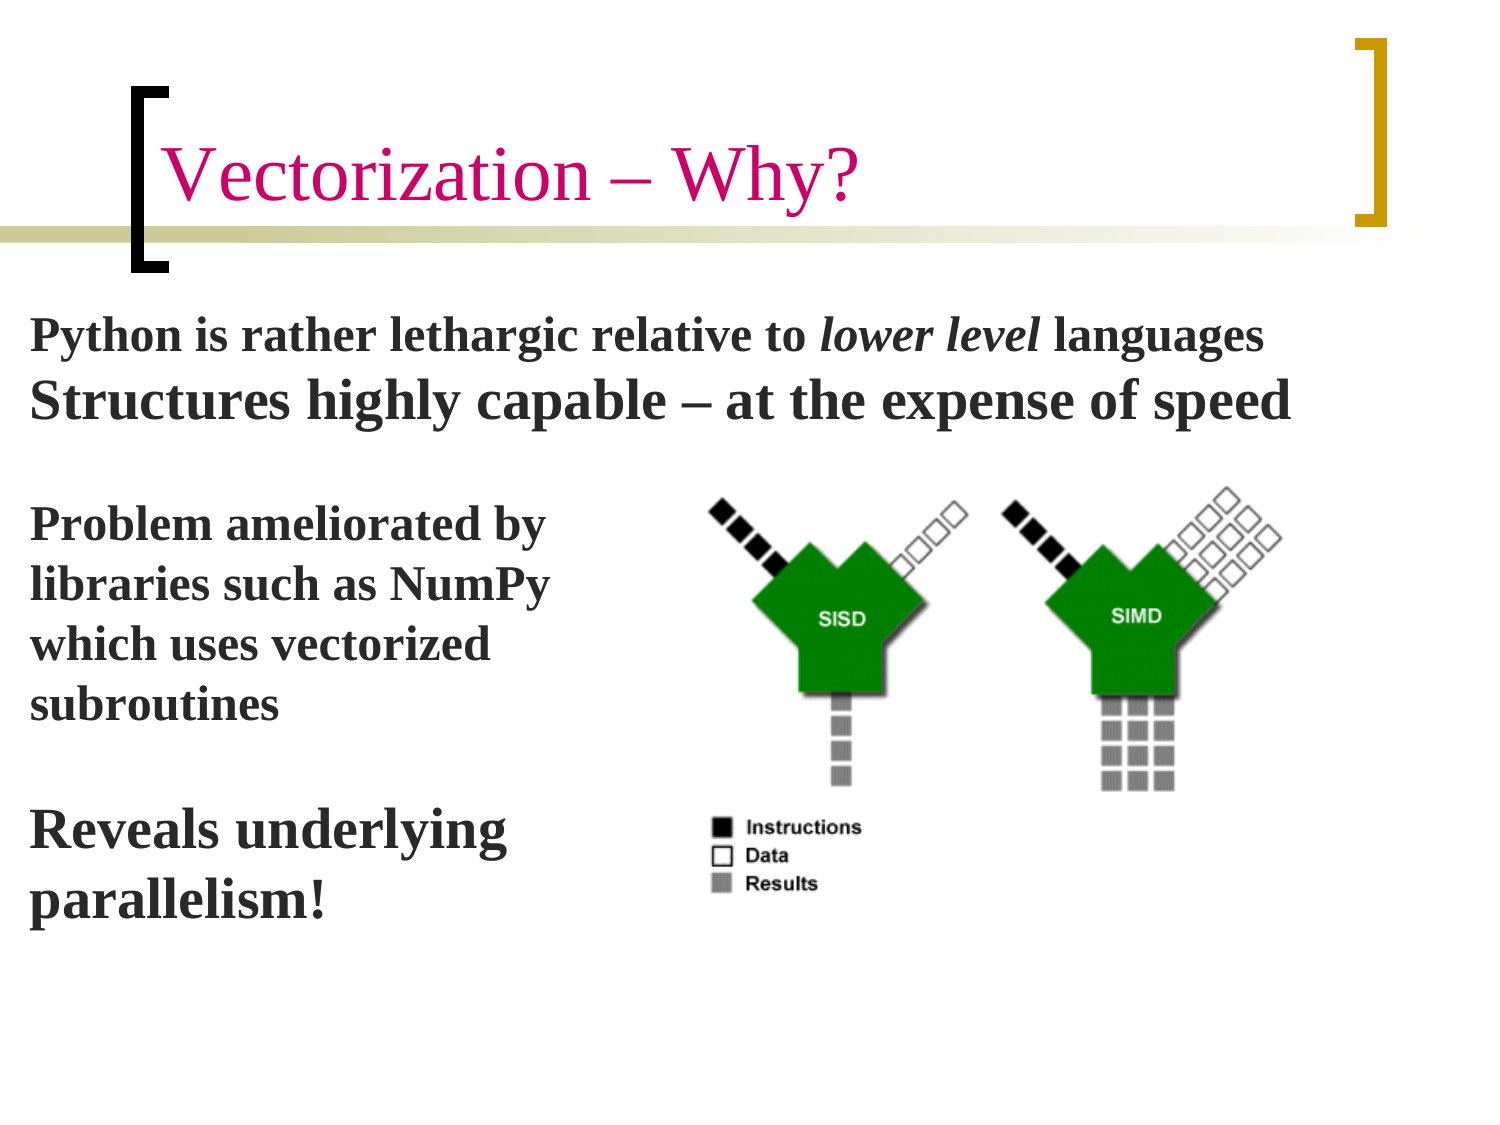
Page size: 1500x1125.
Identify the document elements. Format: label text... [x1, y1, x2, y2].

title Vectorization – Why? [75, 0, 1353, 225]
picture [678, 460, 1306, 917]
text_box Problem ameliorated by libraries such as NumPy which uses vectorized subroutines Reveals underlying parallelism! [15, 482, 574, 1008]
text_box Python is rather lethargic relative to lower level languages Structures highly capable – at the expense of speed [15, 293, 1308, 439]
